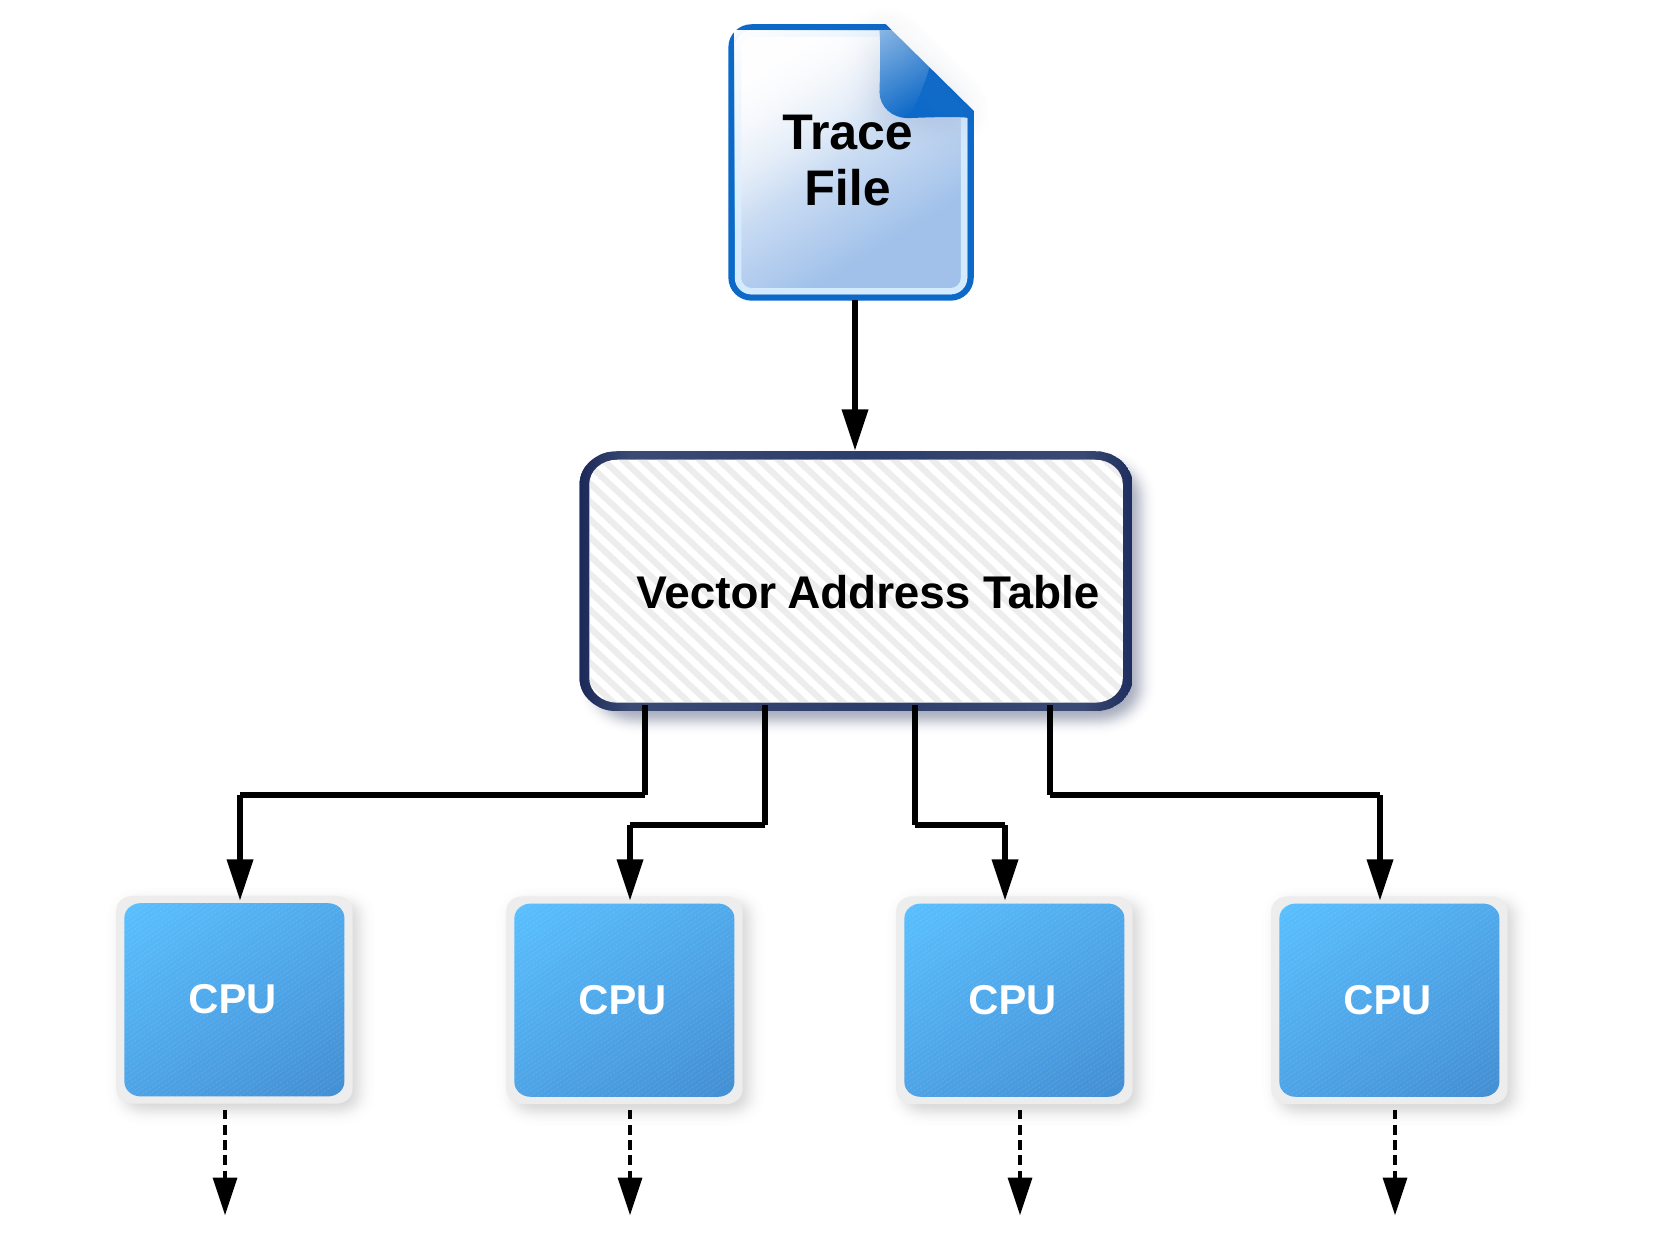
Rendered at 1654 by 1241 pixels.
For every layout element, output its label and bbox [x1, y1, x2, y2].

picture [675, 0, 1021, 331]
picture [1245, 874, 1531, 1126]
picture [480, 874, 766, 1126]
picture [90, 874, 376, 1125]
picture [870, 874, 1156, 1126]
picture [553, 435, 1183, 751]
